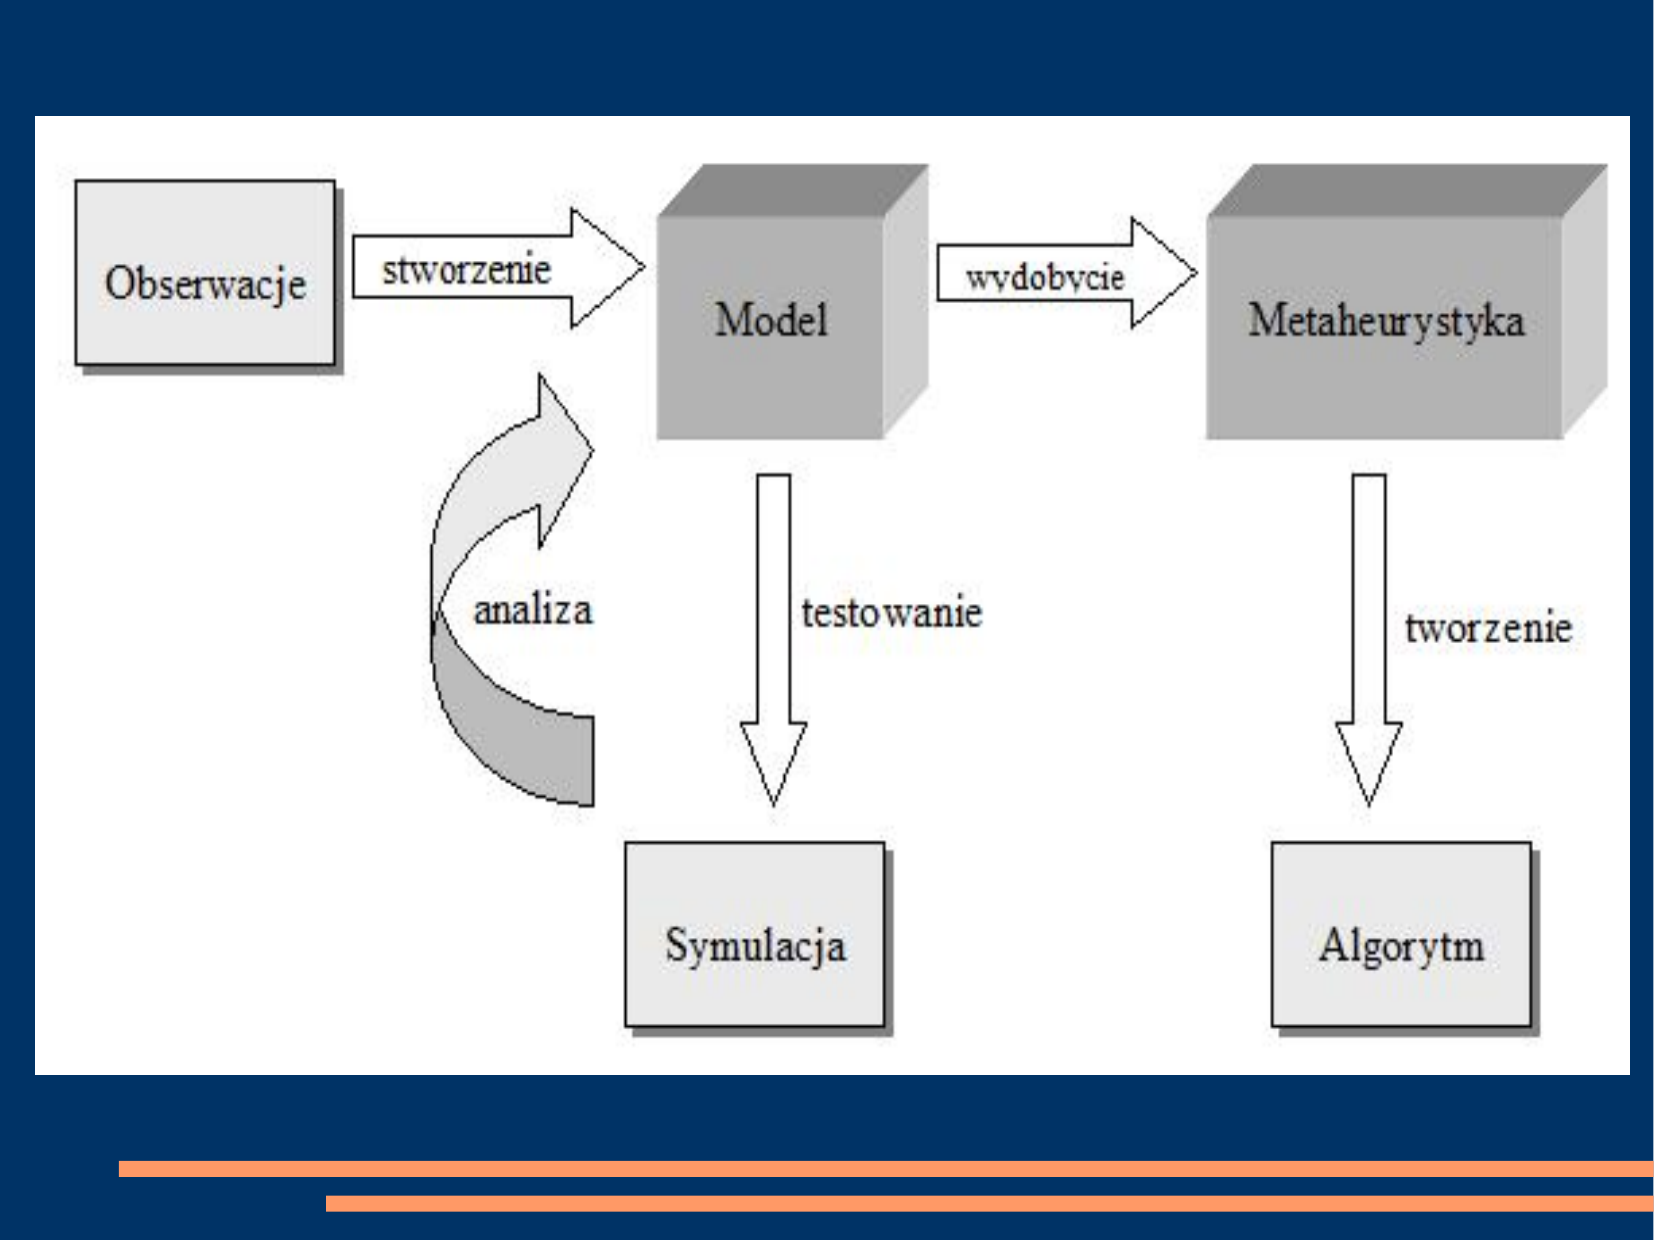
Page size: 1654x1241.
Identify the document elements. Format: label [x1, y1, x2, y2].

picture [35, 116, 1630, 1075]
